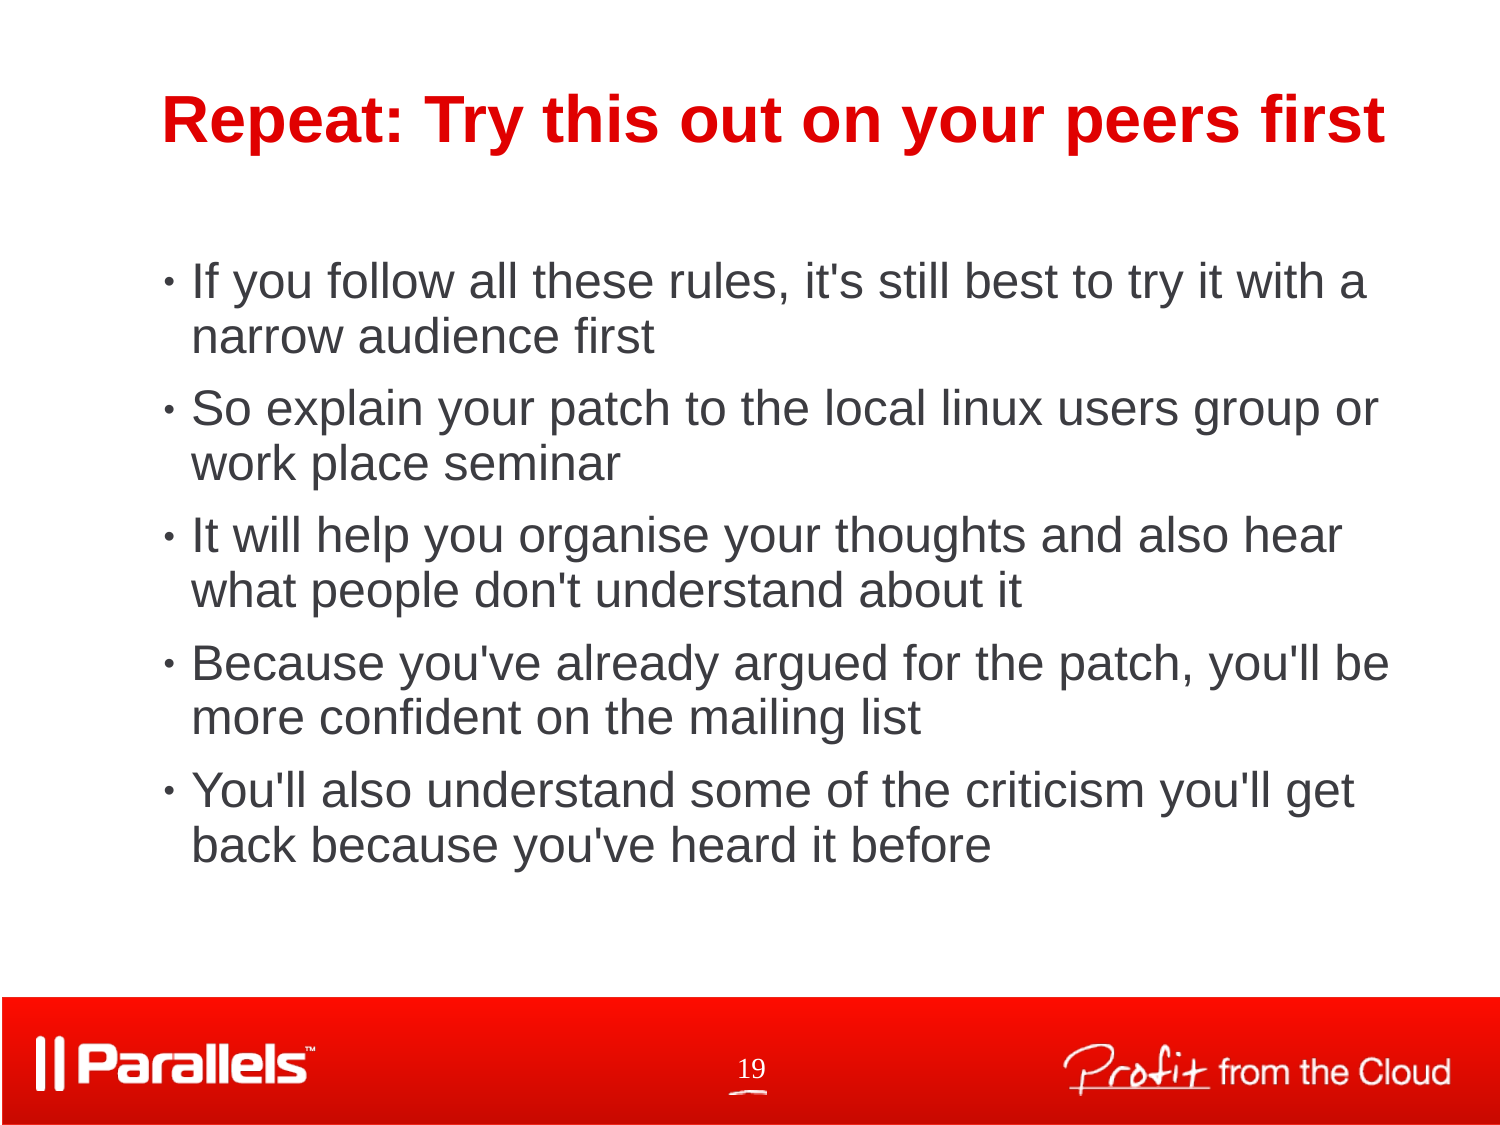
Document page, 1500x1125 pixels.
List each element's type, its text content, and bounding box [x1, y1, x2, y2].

picture [727, 1090, 767, 1095]
picture [1049, 1033, 1465, 1096]
list If you follow all these rules, it's still best to try it with a narrow audience first So explain your patch to the local linux users group or work place seminar It will help you organise your thoughts and also hear what people don't understand about it Because you've already argued for the patch, you'll be more confident on the mailing list You'll also understand some of the criticism you'll get back because you've heard it before [163, 254, 1404, 1010]
picture [36, 1034, 318, 1091]
title Repeat: Try this out on your peers first [161, 41, 1414, 205]
